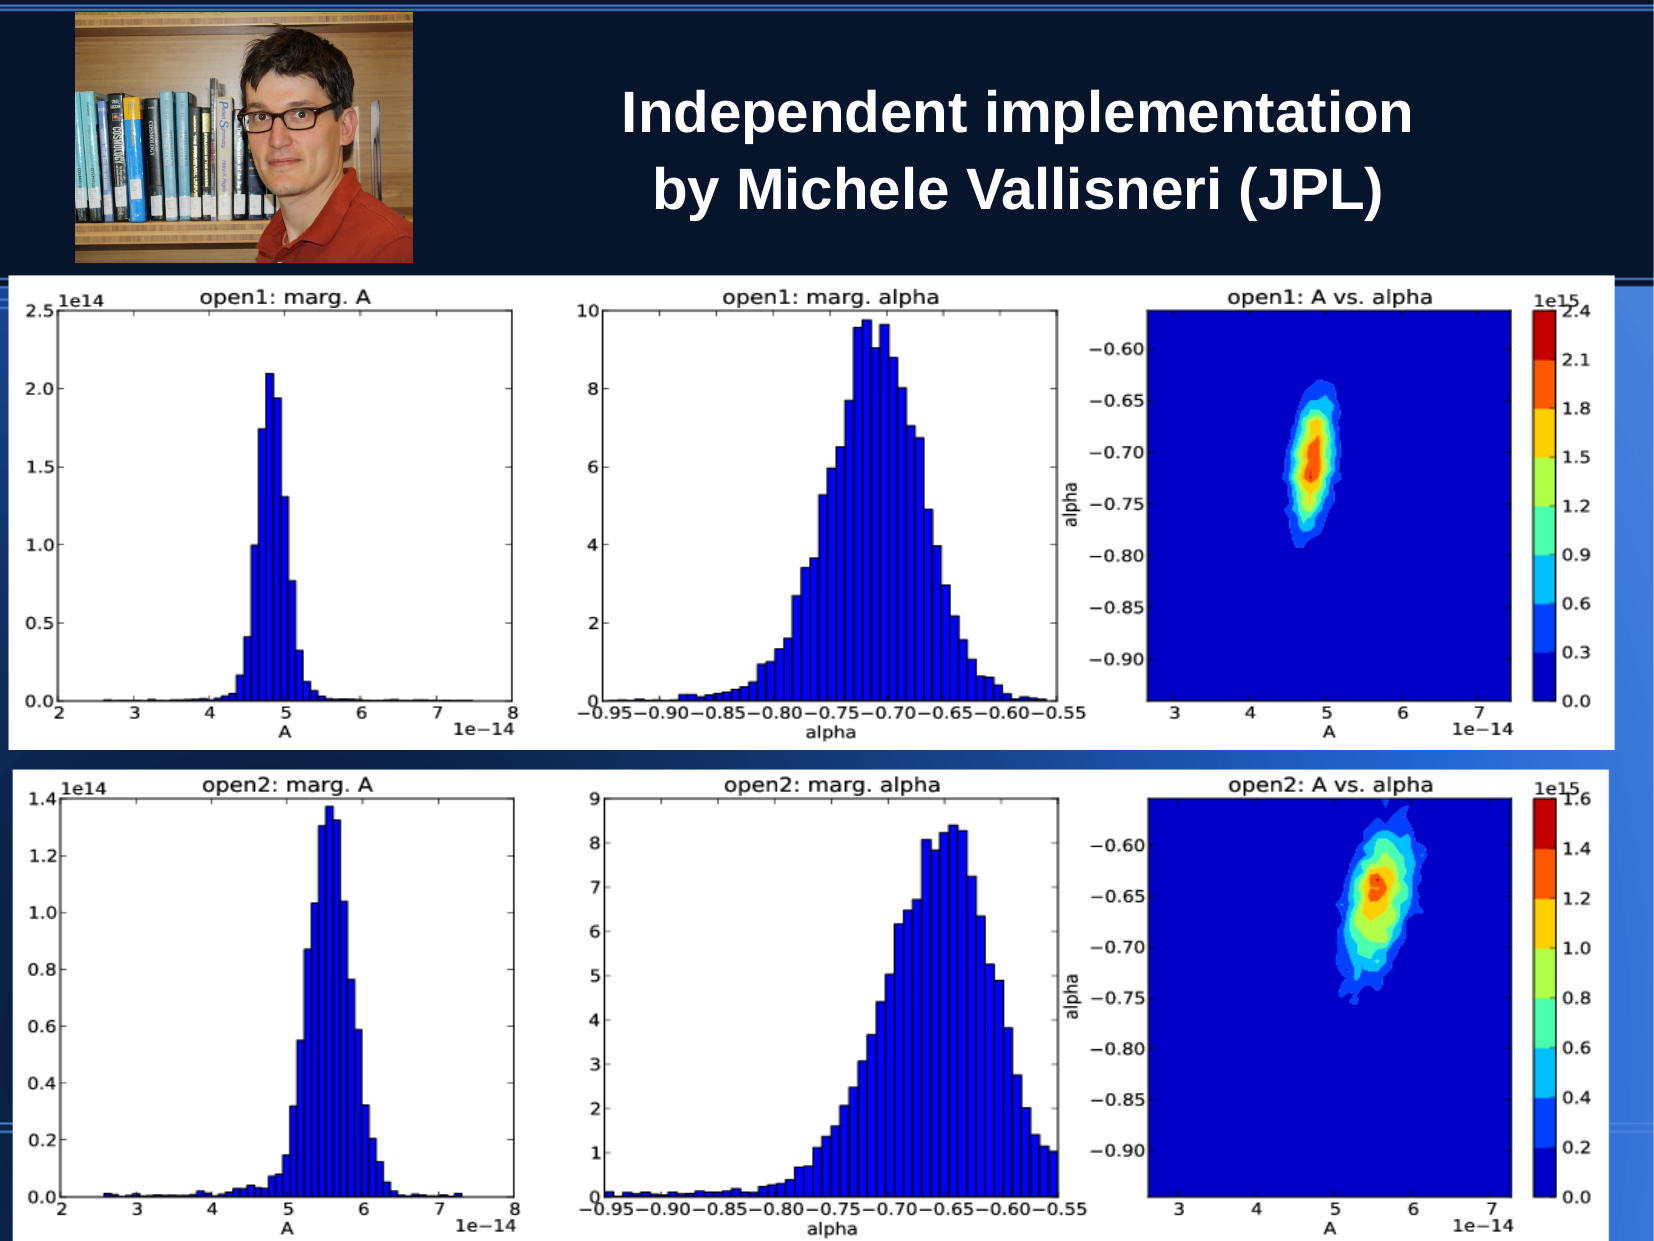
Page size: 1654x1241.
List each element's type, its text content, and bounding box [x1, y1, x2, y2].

title Independent implementation by Michele Vallisneri (JPL) [274, 0, 1654, 262]
picture [0, 0, 1654, 1241]
